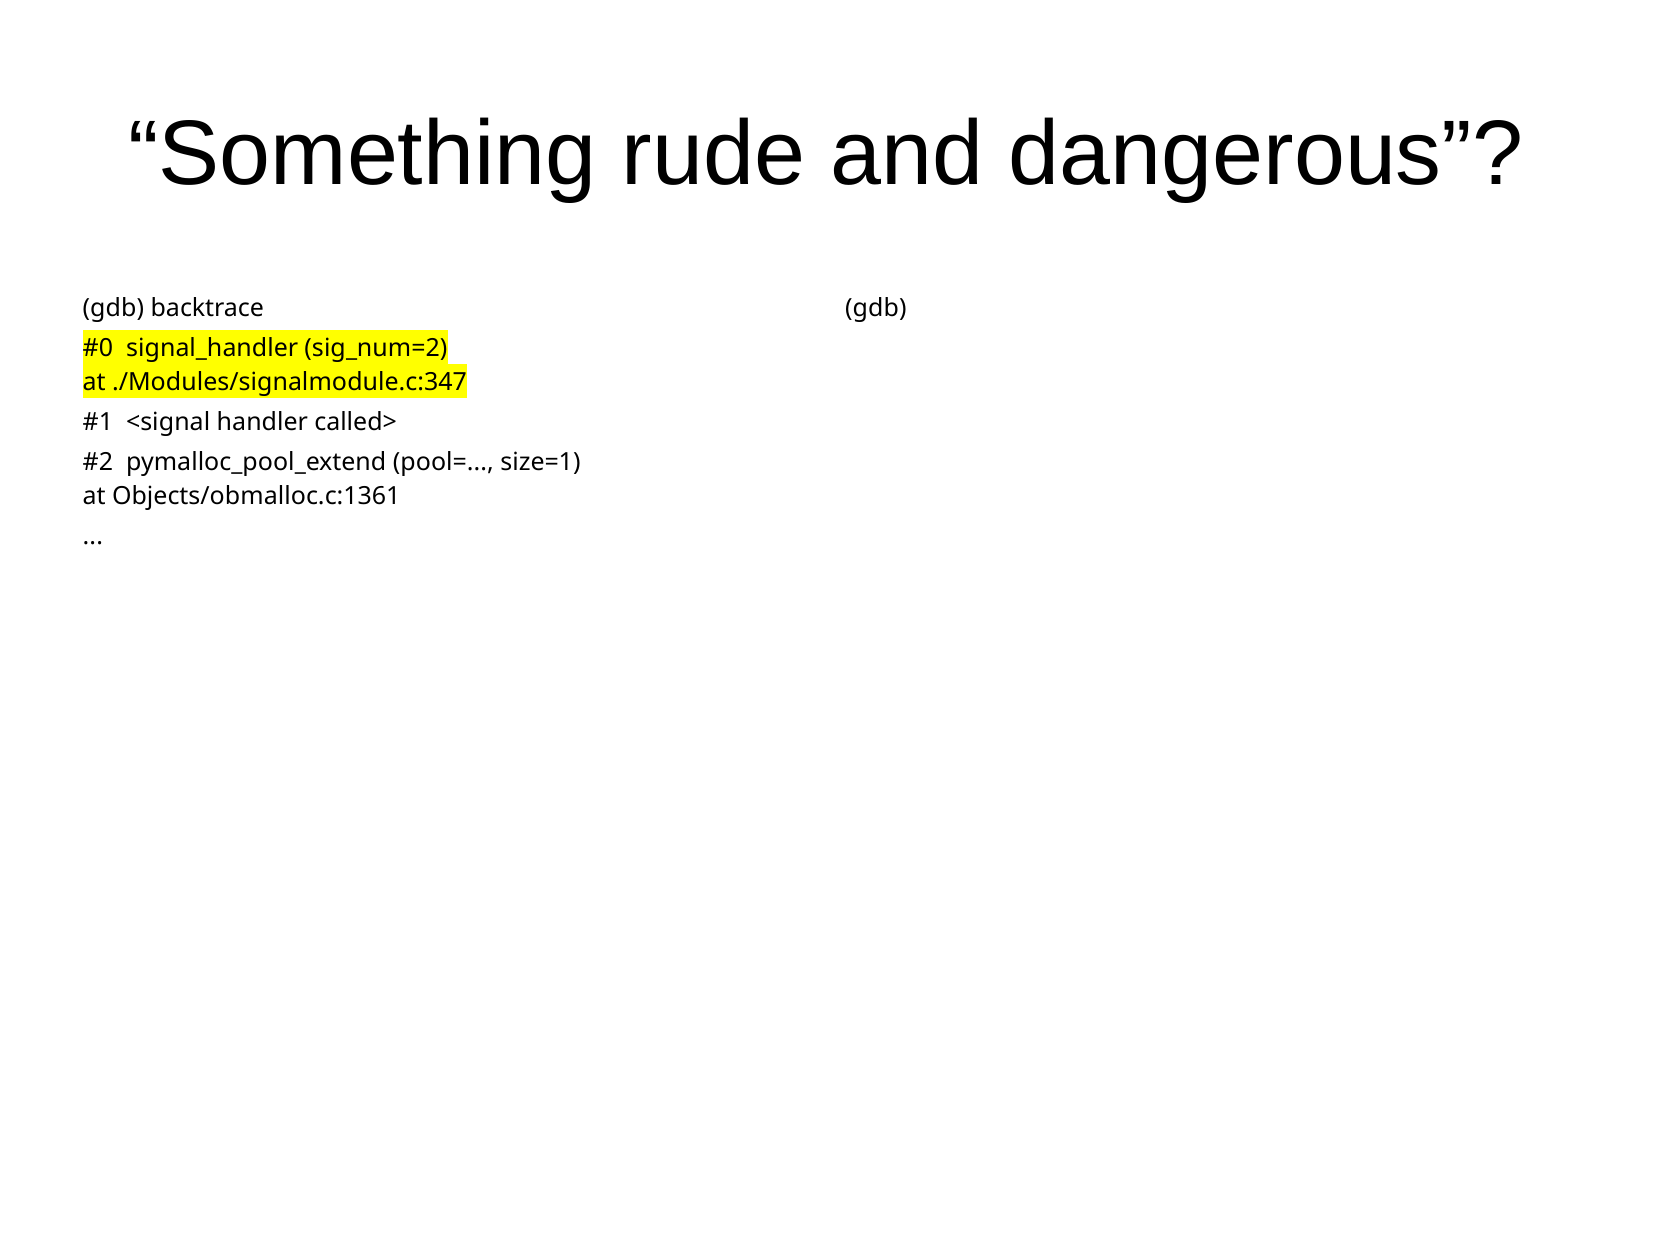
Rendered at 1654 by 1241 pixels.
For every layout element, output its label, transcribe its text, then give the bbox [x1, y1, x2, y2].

list (gdb) backtrace #0 signal_handler (sig_num=2) at ./Modules/signalmodule.c:347 #1 <signal handler called> #2 pymalloc_pool_extend (pool=..., size=1) at Objects/obmalloc.c:1361 ... [82, 290, 809, 1201]
list (gdb) [845, 290, 1572, 1201]
title “Something rude and dangerous”? [82, 49, 1571, 257]
